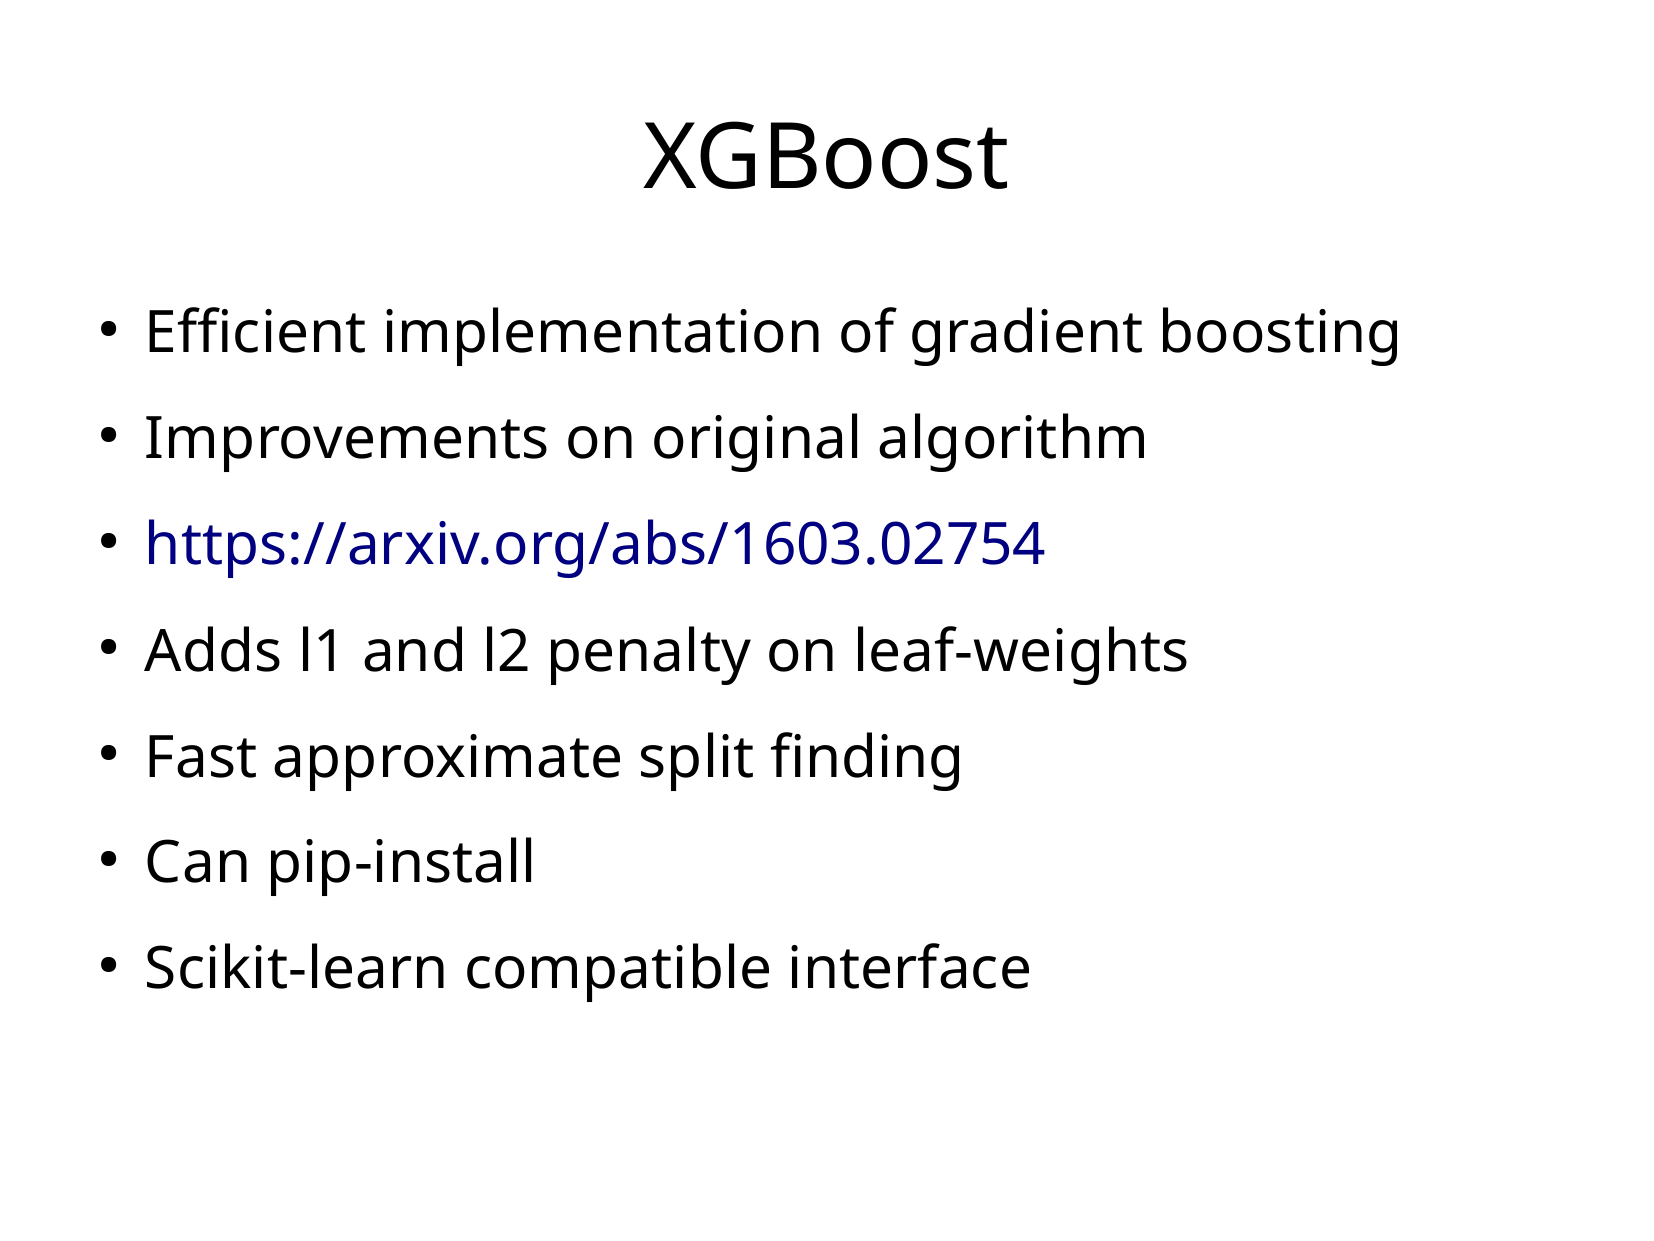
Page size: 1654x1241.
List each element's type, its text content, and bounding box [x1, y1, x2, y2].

title XGBoost [82, 49, 1571, 257]
list Efficient implementation of gradient boosting Improvements on original algorithm https://arxiv.org/abs/1603.02754 Adds l1 and l2 penalty on leaf-weights Fast approximate split finding Can pip-install Scikit-learn compatible interface [82, 290, 1571, 1010]
